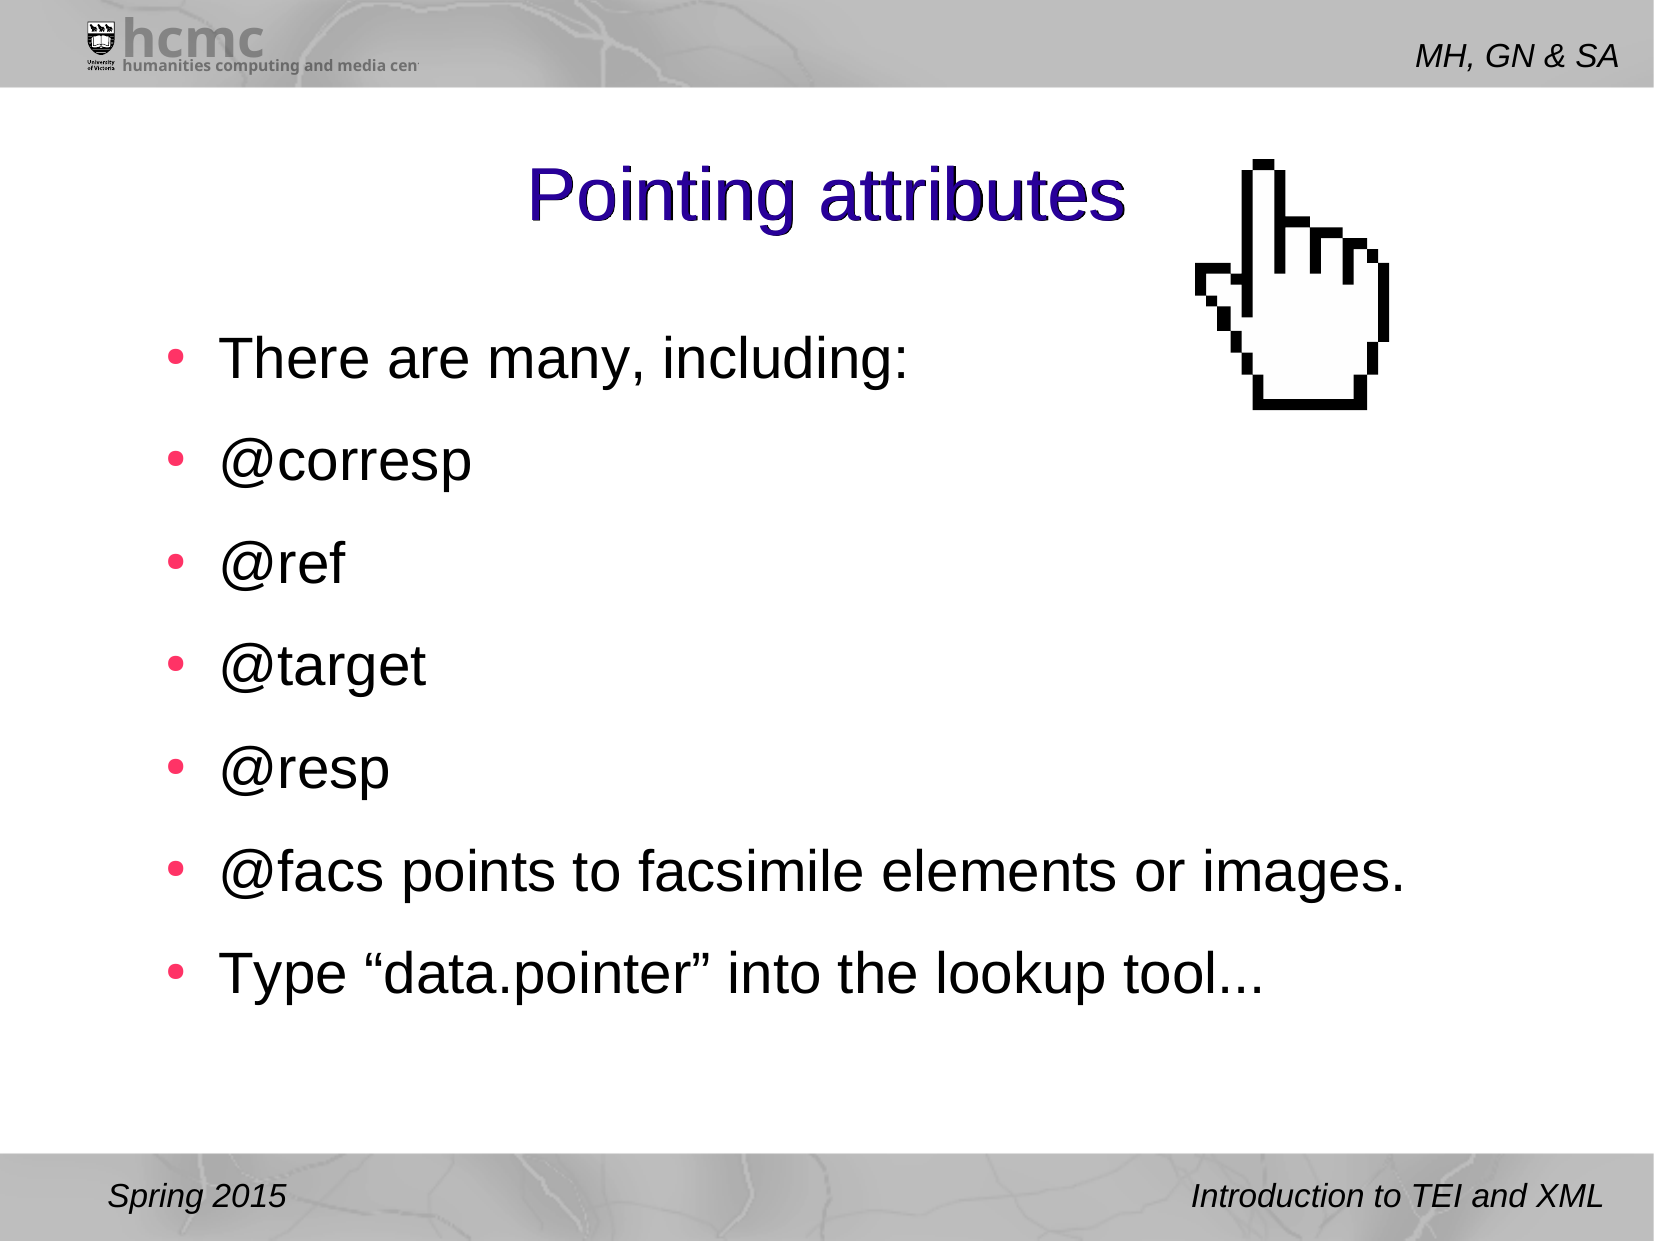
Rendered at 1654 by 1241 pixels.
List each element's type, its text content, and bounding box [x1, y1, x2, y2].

title Pointing attributes [118, 90, 1536, 298]
picture [0, 0, 1654, 1241]
list There are many, including: @corresp @ref @target @resp @facs points to facsimile elements or images. Type “data.pointer” into the lookup tool... [147, 325, 1506, 1045]
